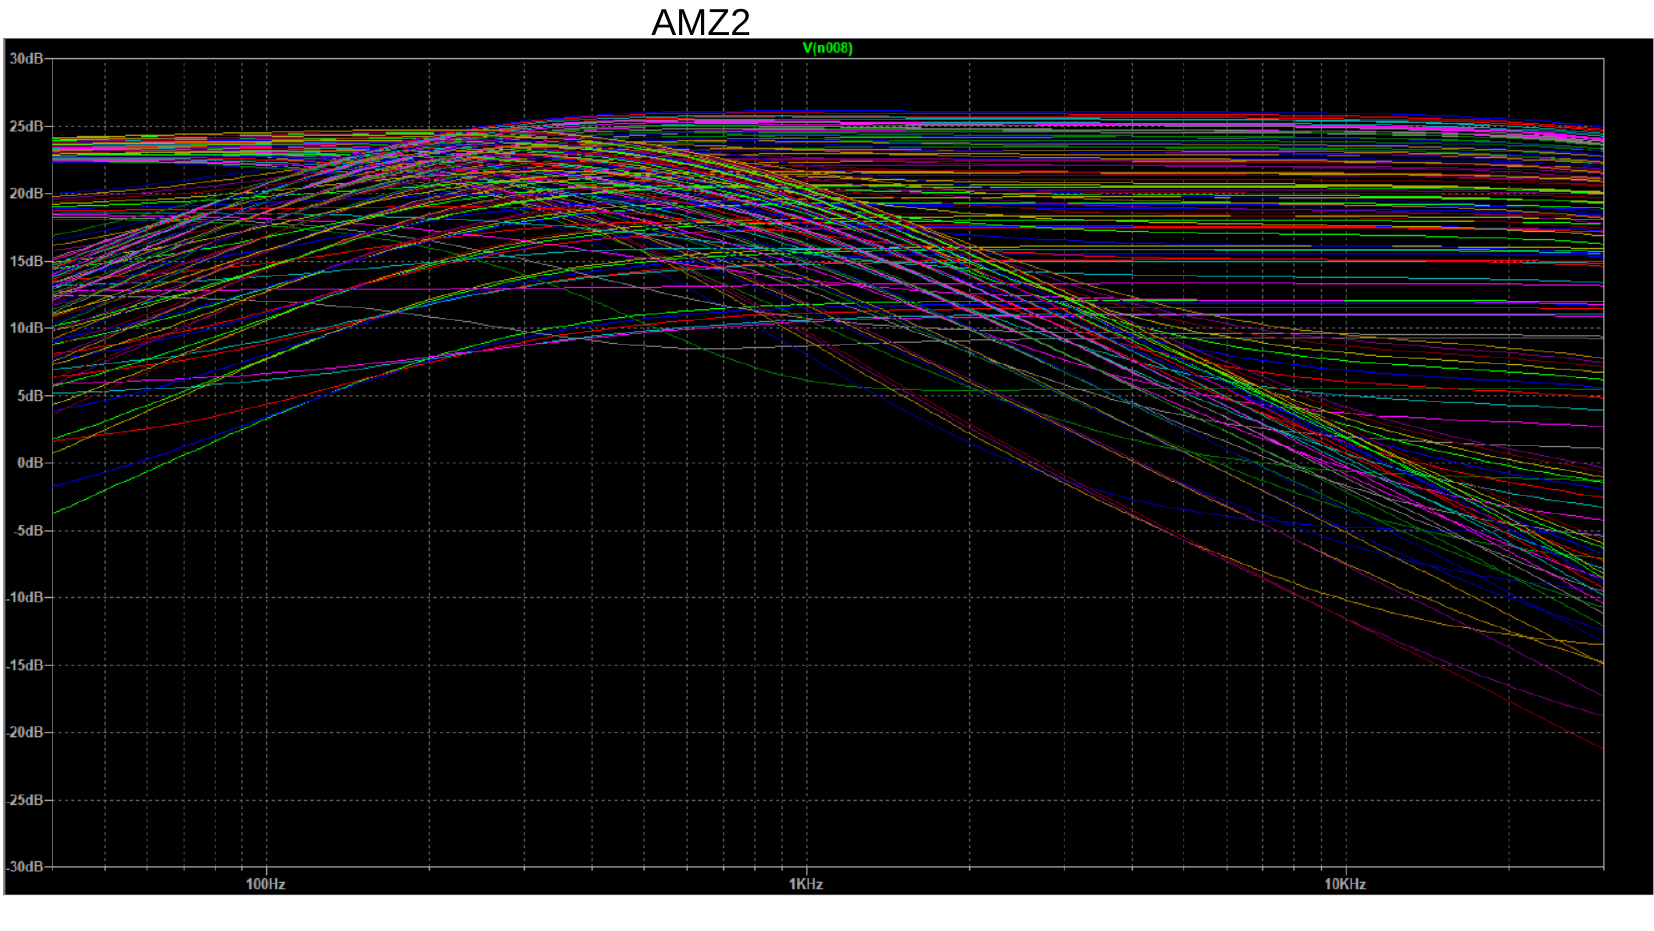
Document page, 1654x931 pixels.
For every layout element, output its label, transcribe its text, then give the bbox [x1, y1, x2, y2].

text_box AMZ2 [636, 0, 767, 51]
picture [3, 38, 1654, 896]
